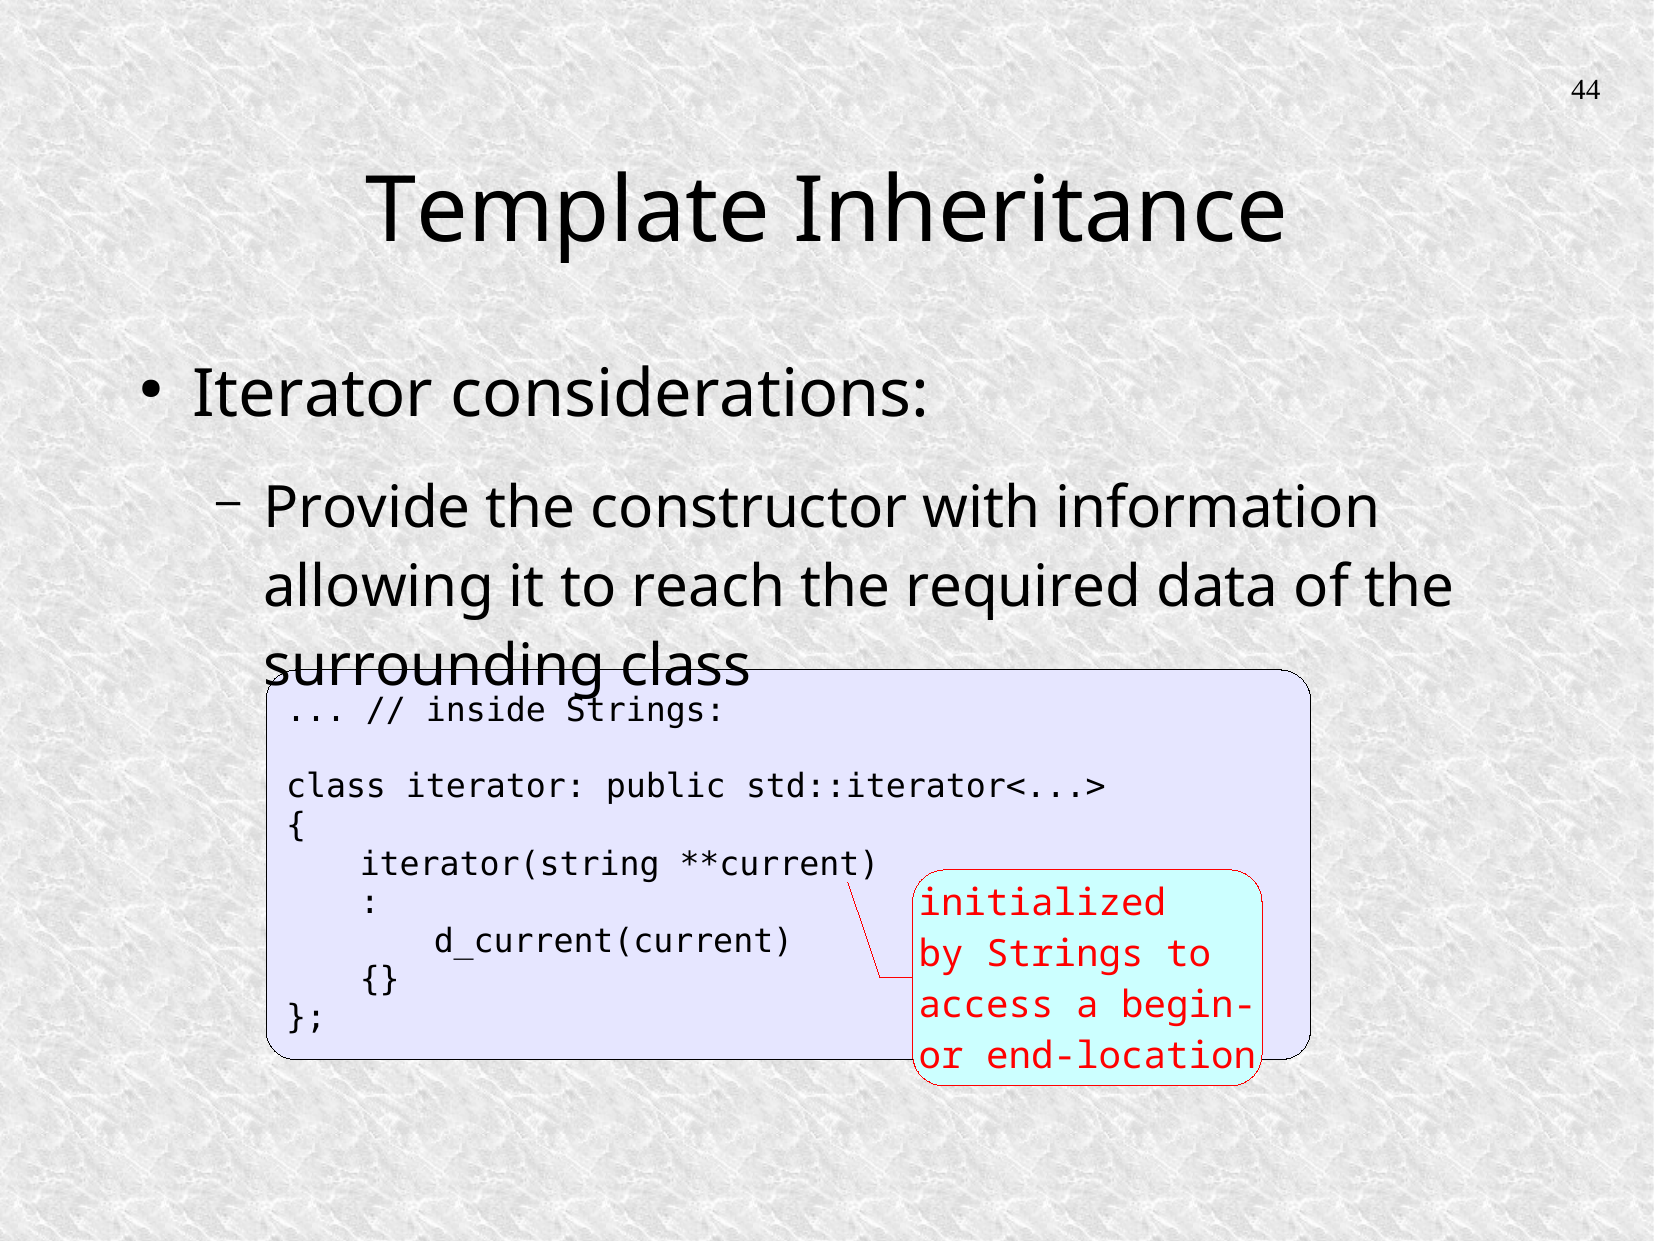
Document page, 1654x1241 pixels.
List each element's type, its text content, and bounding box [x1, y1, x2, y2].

list Iterator considerations: Provide the constructor with information allowing it to reach the required data of the surrounding class [121, 344, 1572, 1222]
title Template Inheritance [121, 102, 1534, 311]
text_box initialized by Strings to access a begin- or end-location [912, 869, 1263, 1086]
text_box ... // inside Strings: class iterator: public std::iterator<...> { iterator(string **current) : d_current(current) {} }; [286, 690, 1209, 1063]
picture [0, 0, 1654, 1241]
